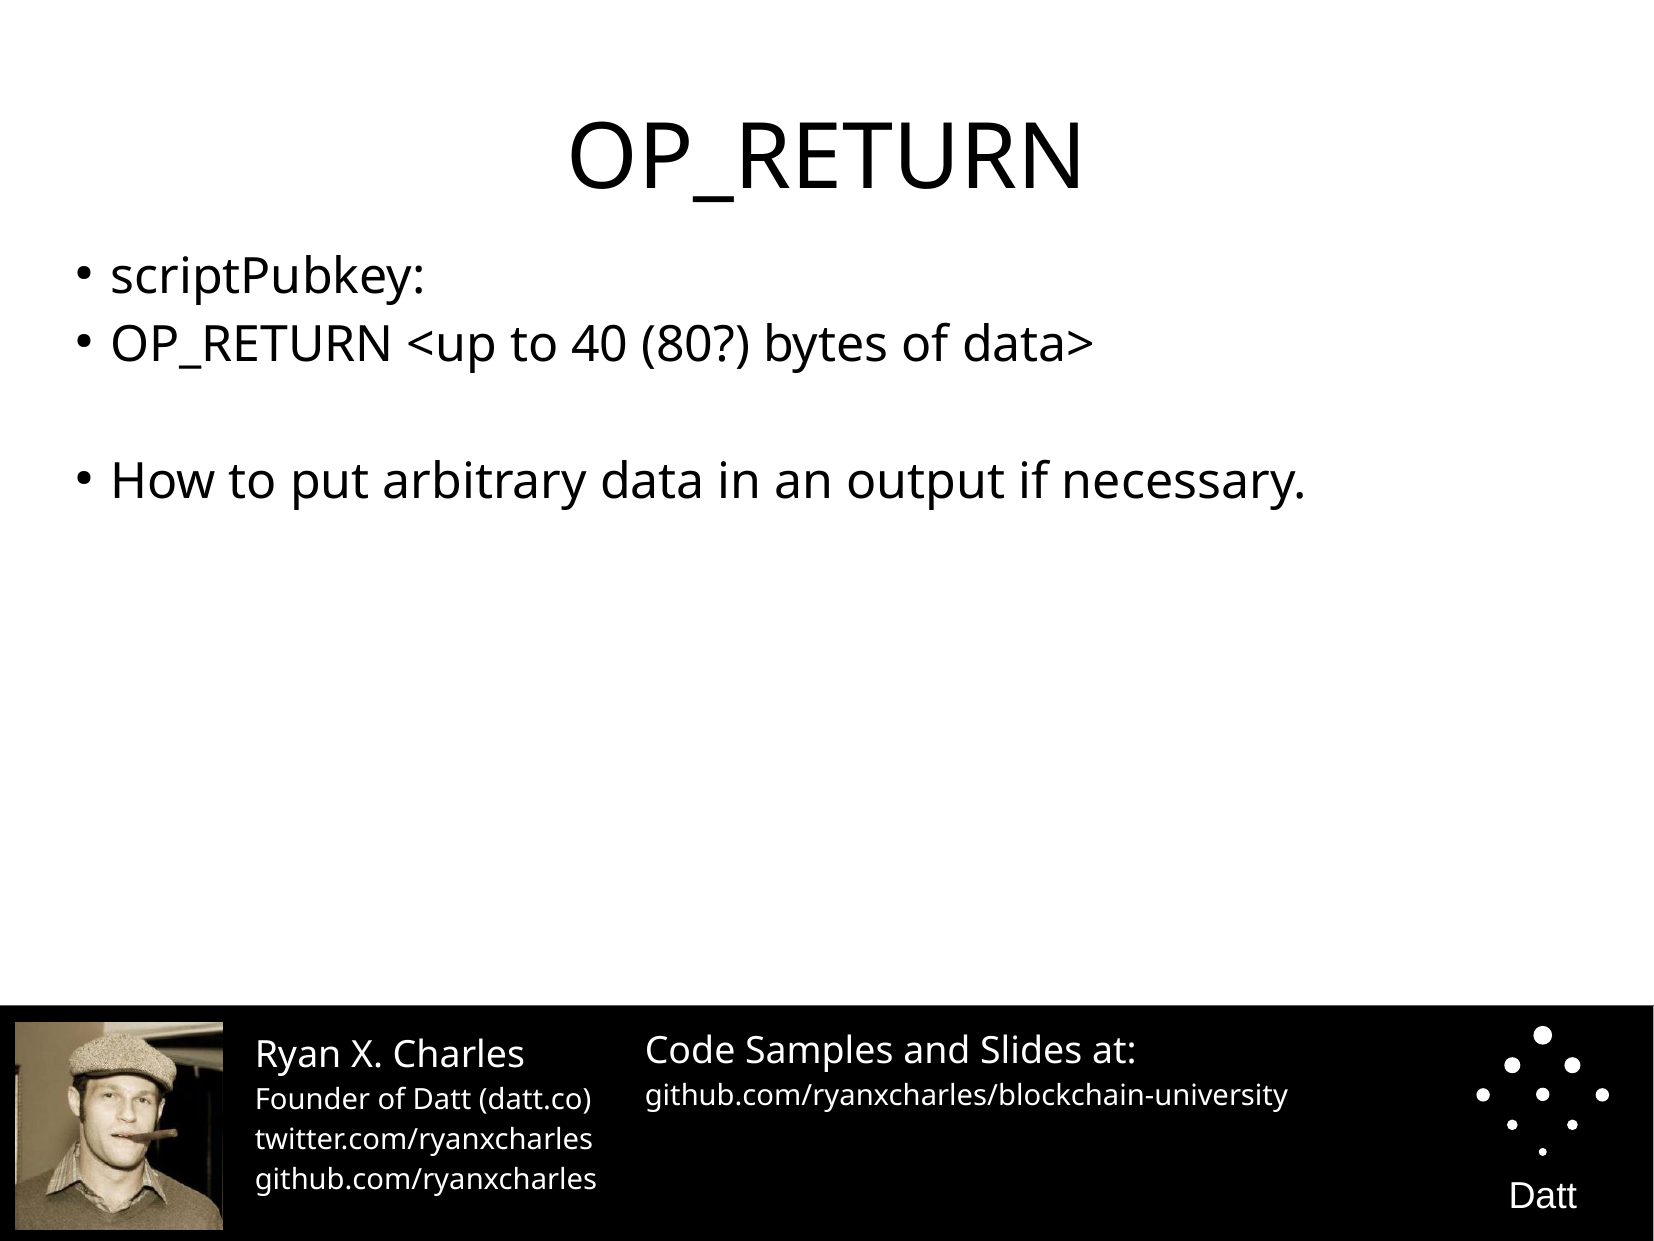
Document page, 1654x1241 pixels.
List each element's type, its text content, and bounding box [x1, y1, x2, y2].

text_box Code Samples and Slides at: github.com/ryanxcharles/blockchain-university [630, 1015, 1403, 1156]
picture [15, 1022, 223, 1231]
text_box Datt [1452, 1167, 1633, 1241]
subtitle scriptPubkey: OP_RETURN <up to 40 (80?) bytes of data> How to put arbitrary data in an output if necessary. [75, 240, 1591, 1006]
title OP_RETURN [82, 49, 1571, 240]
text_box [0, 1005, 1654, 1241]
picture [1475, 1023, 1611, 1159]
text_box Ryan X. Charles Founder of Datt (datt.co) twitter.com/ryanxcharles github.com/ryanxcharles [240, 1020, 976, 1241]
